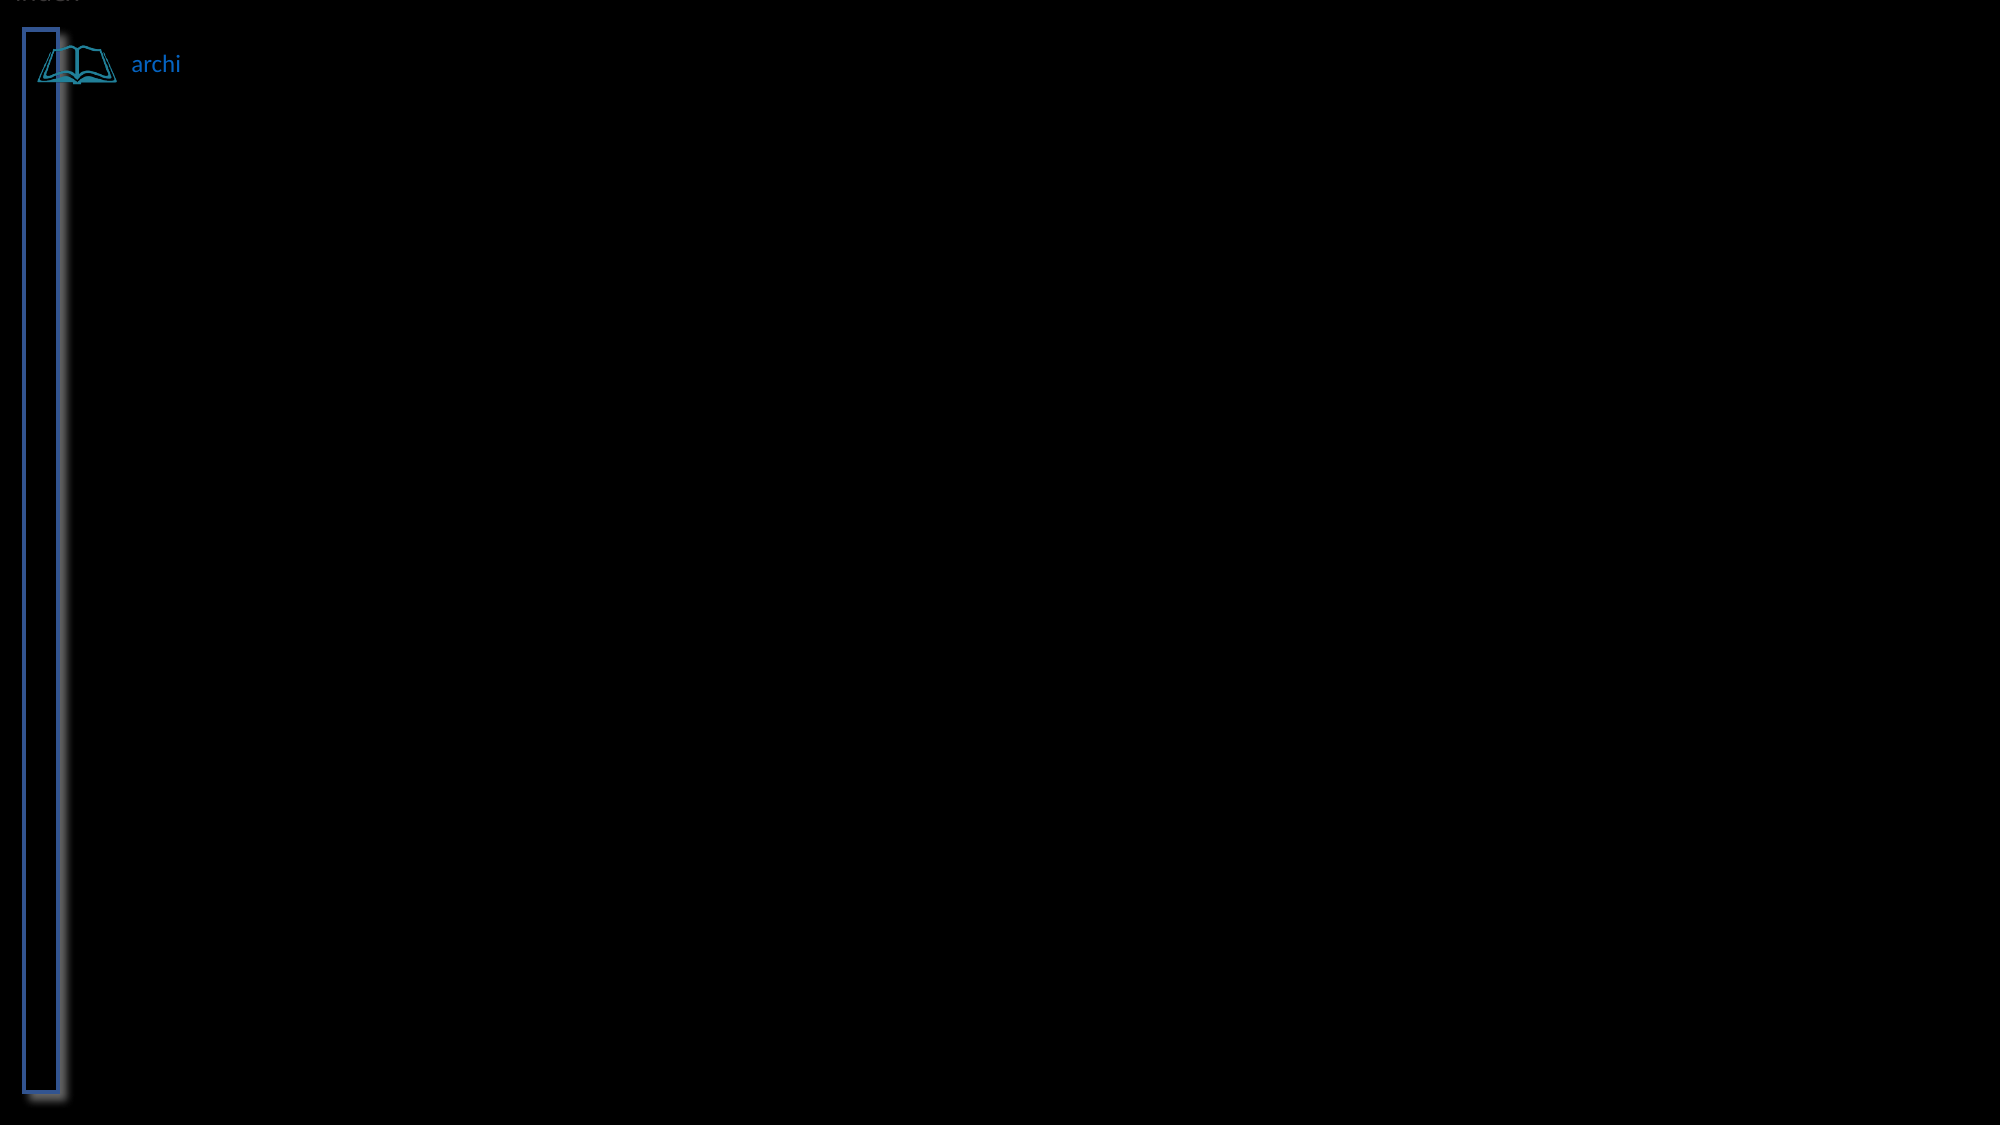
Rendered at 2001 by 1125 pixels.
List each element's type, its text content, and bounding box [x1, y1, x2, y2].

picture [35, 43, 117, 87]
text_box [23, 29, 58, 1093]
title 1.1 index [0, 0, 123, 1125]
text_box archi [116, 40, 197, 86]
